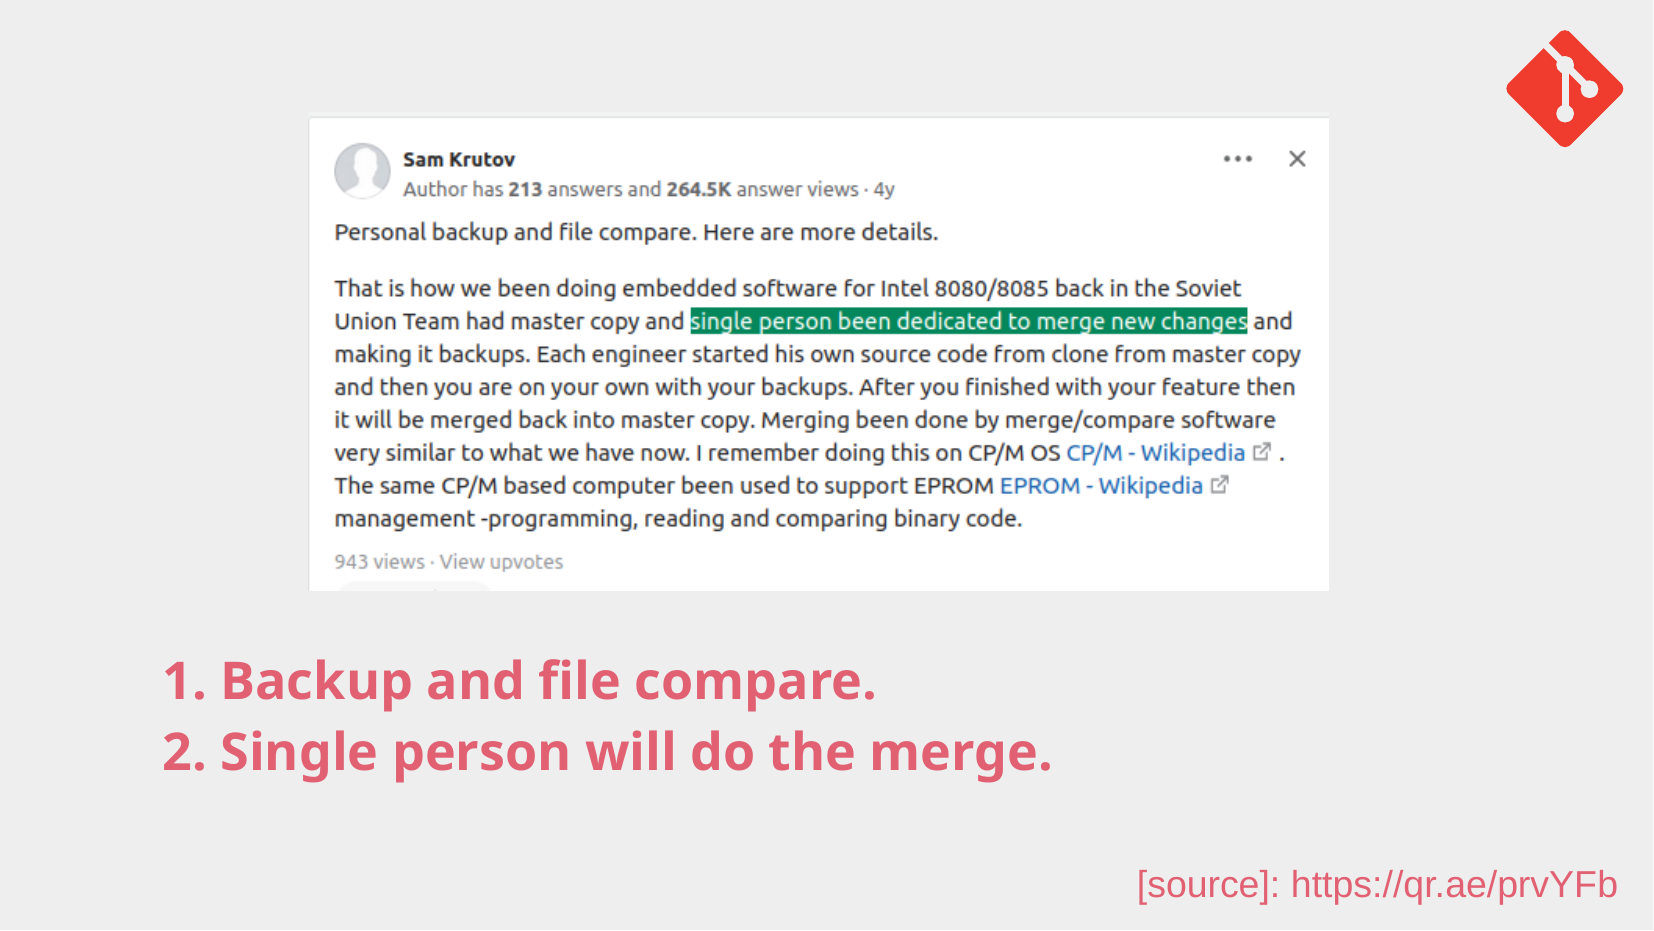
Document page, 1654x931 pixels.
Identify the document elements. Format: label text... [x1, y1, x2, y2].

text_box [source]: https://qr.ae/prvYFb [1122, 856, 1654, 914]
picture [308, 112, 1329, 591]
picture [1505, 29, 1625, 148]
text_box 1. Backup and file compare. 2. Single person will do the merge. [147, 636, 1447, 768]
